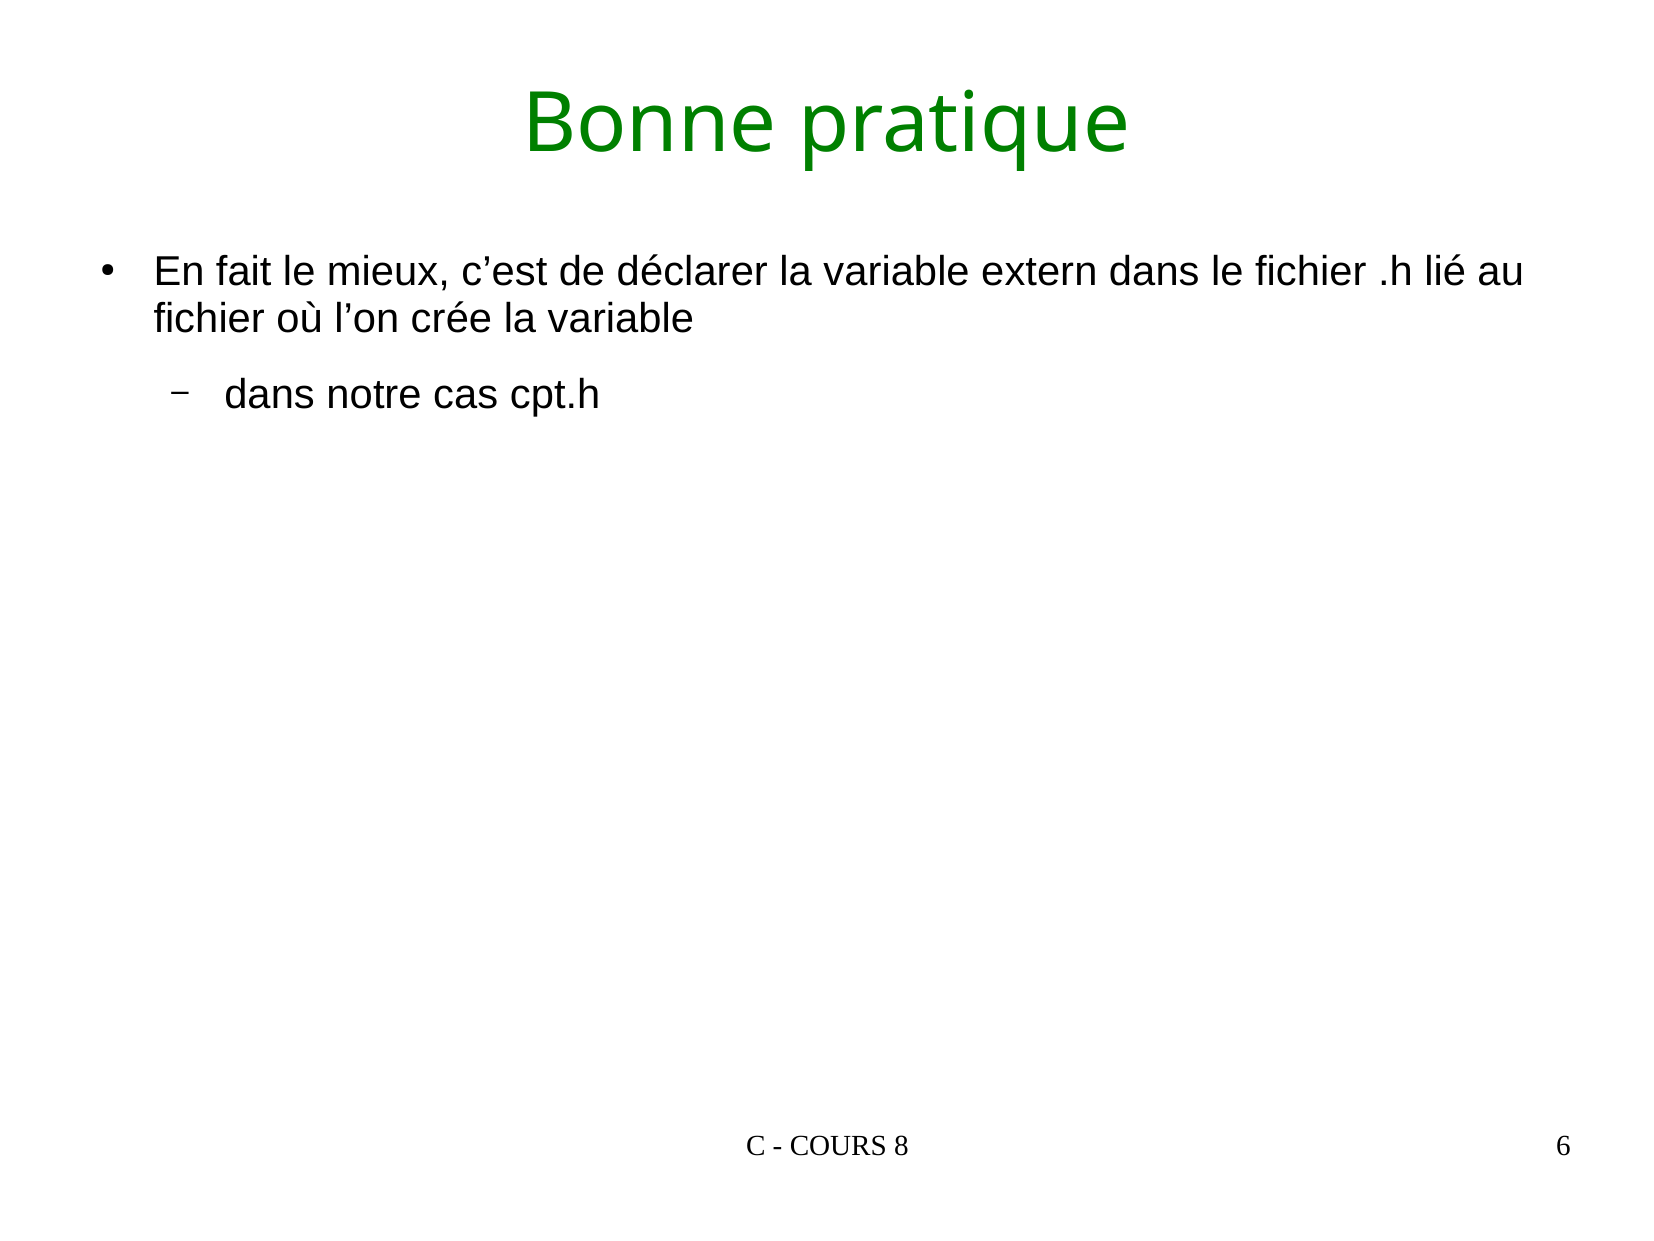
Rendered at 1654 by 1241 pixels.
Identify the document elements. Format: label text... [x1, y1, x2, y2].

title Bonne pratique [82, 49, 1571, 189]
list En fait le mieux, c’est de déclarer la variable extern dans le fichier .h lié au fichier où l’on crée la variable dans notre cas cpt.h [82, 248, 1571, 1063]
